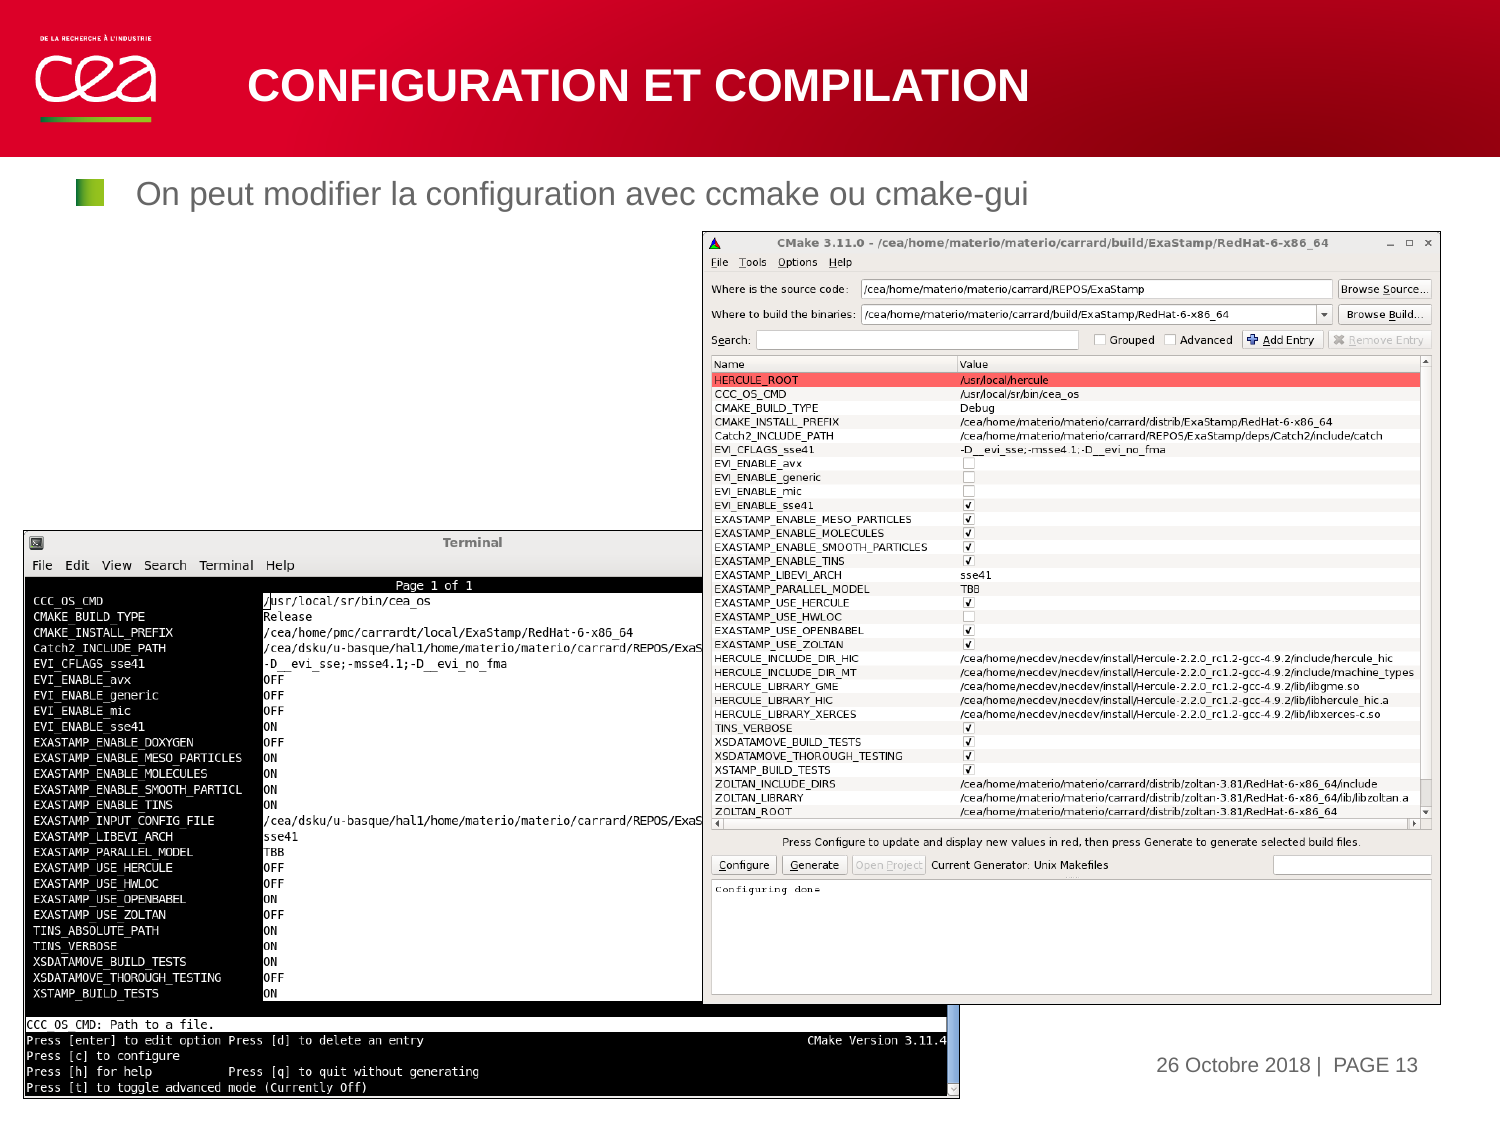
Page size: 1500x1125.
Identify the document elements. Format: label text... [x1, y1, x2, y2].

footer 26 Octobre 2018 [960, 1034, 1311, 1095]
picture [0, 0, 1500, 157]
text_box On peut modifier la configuration avec ccmake ou cmake-gui [76, 172, 1418, 530]
picture [23, 231, 1441, 1099]
title Configuration et compilation [247, 8, 1436, 158]
slide_number | PAGE <number> [1316, 1034, 1500, 1094]
picture [76, 179, 104, 206]
